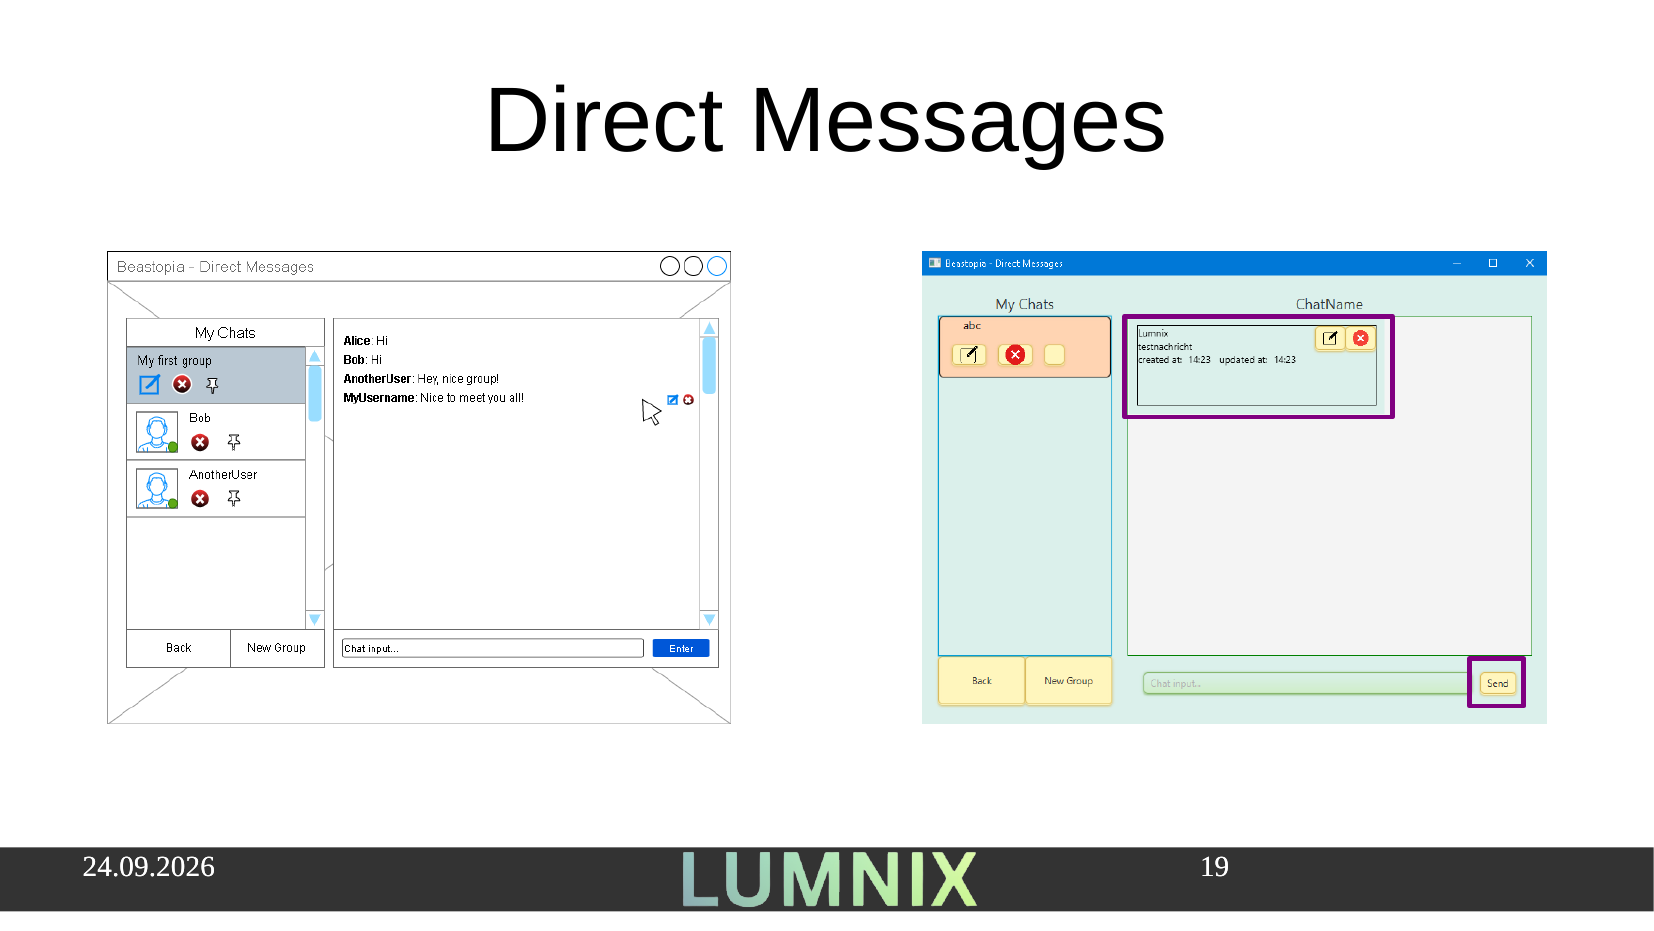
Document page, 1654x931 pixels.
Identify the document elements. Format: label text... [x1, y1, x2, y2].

title Direct Messages [82, 37, 1571, 193]
picture [107, 251, 731, 724]
text_box 23.05.2023 [82, 847, 468, 912]
text_box [1200, 847, 1586, 912]
picture [922, 251, 1547, 724]
